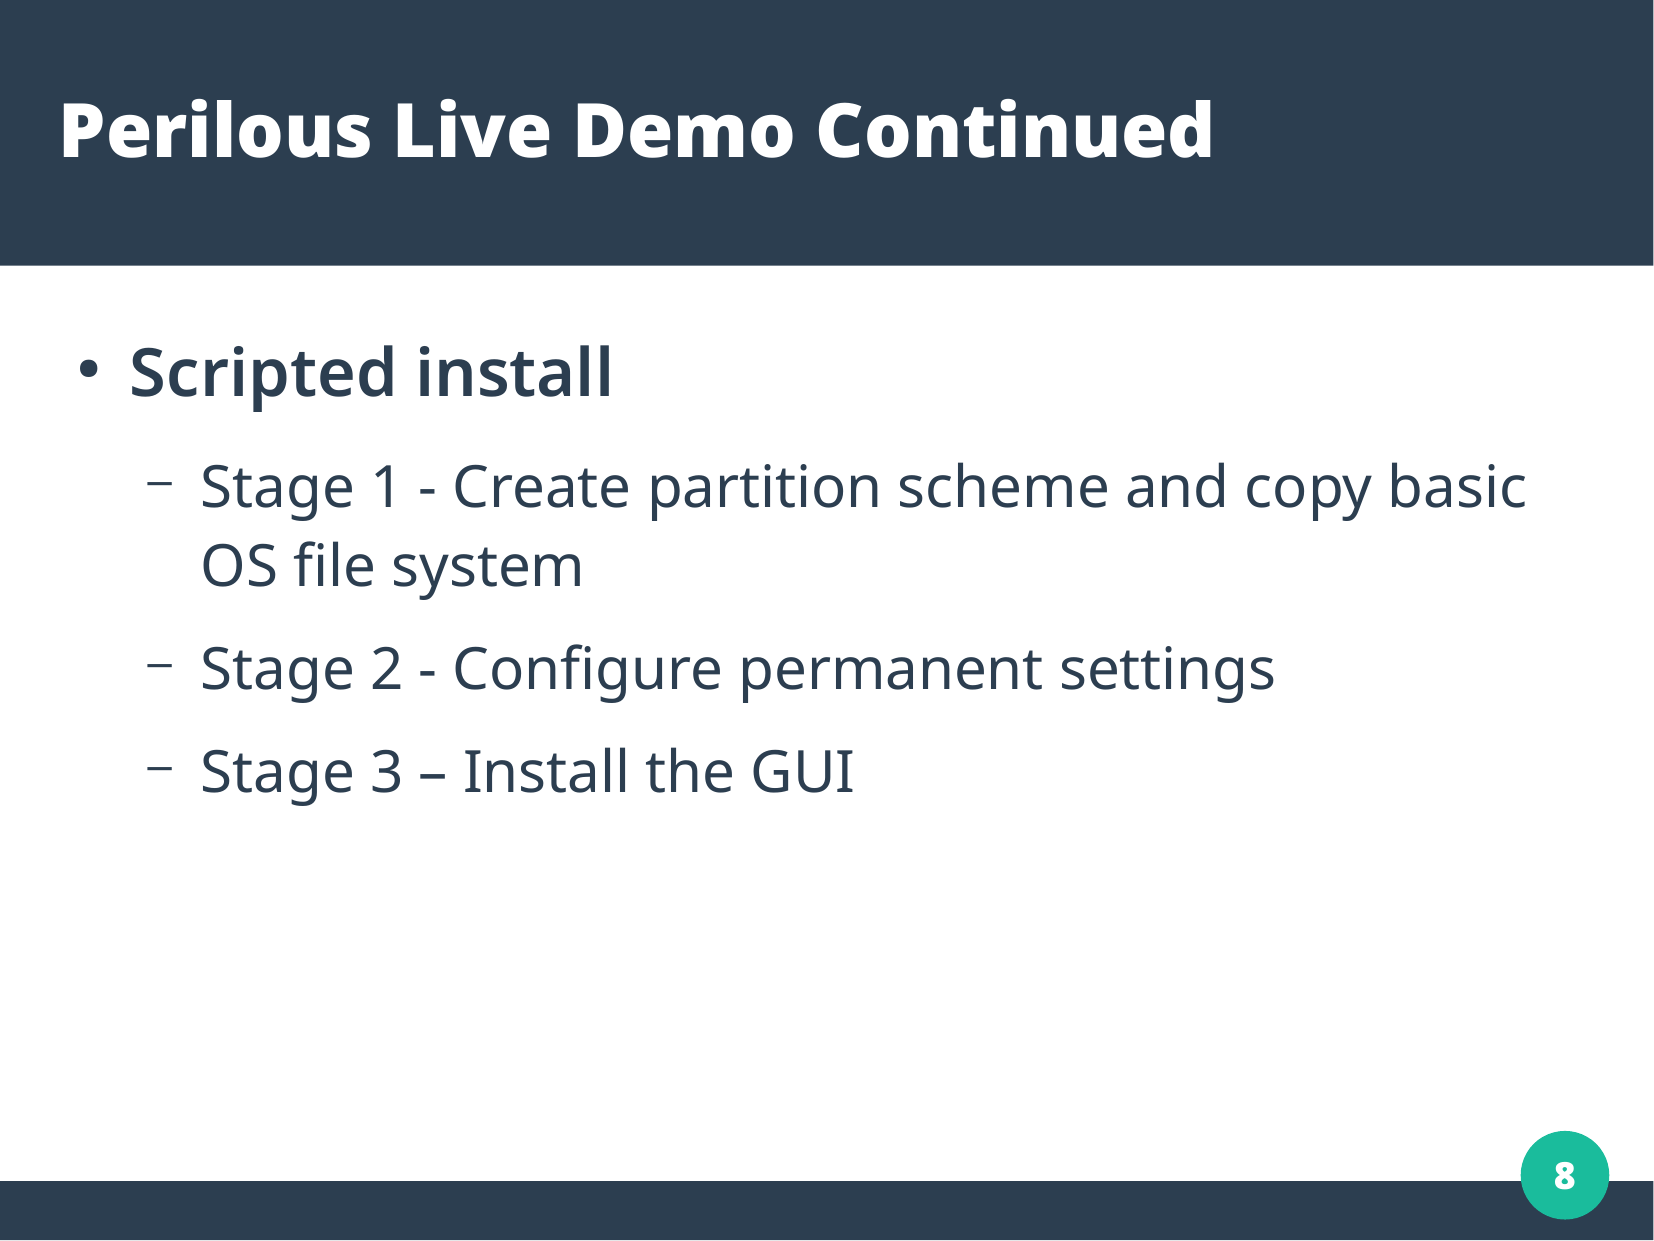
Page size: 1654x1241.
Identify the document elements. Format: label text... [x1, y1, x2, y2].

list Scripted install Stage 1 - Create partition scheme and copy basic OS file system Stage 2 - Configure permanent settings Stage 3 – Install the GUI [59, 324, 1595, 1152]
title Perilous Live Demo Continued [59, 49, 1595, 207]
